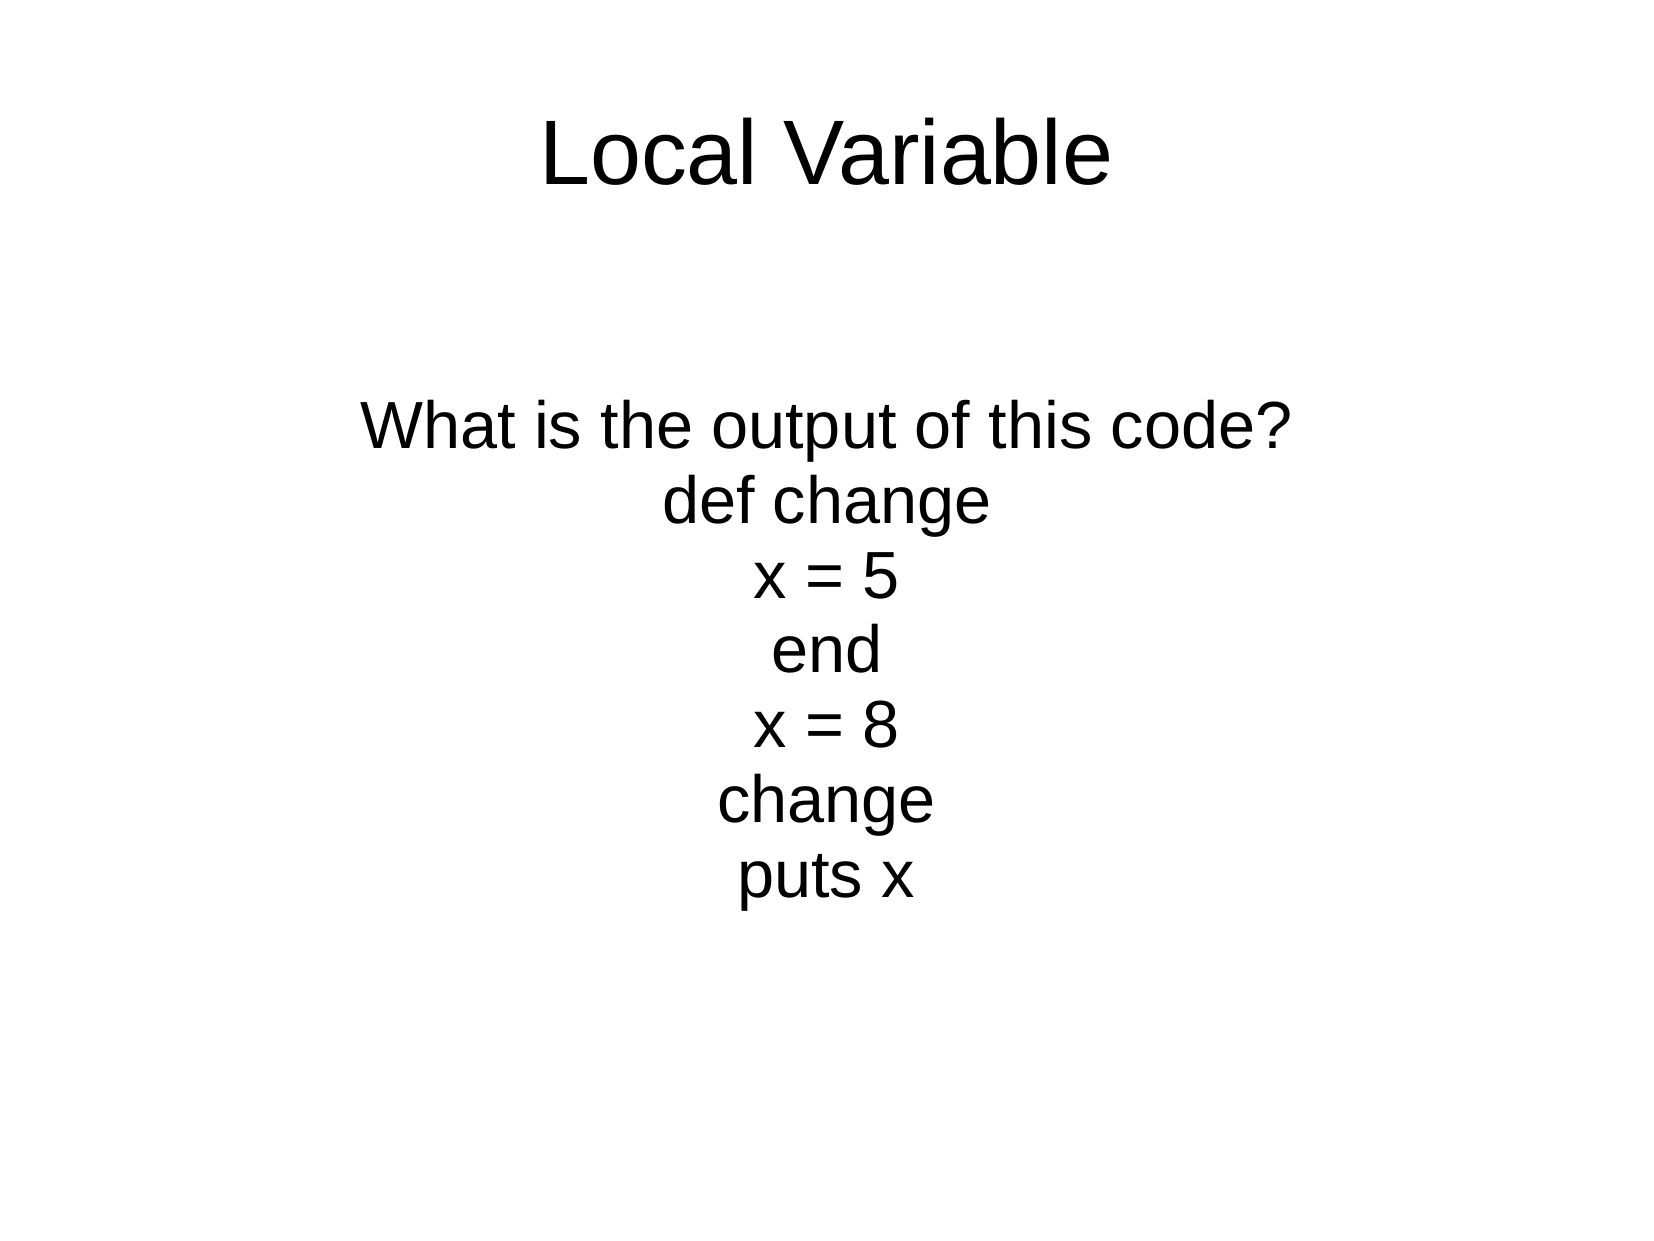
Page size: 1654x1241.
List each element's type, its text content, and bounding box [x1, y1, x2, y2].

title Local Variable [82, 49, 1571, 257]
subtitle What is the output of this code? def change x = 5 end x = 8 change puts x [82, 290, 1571, 1010]
